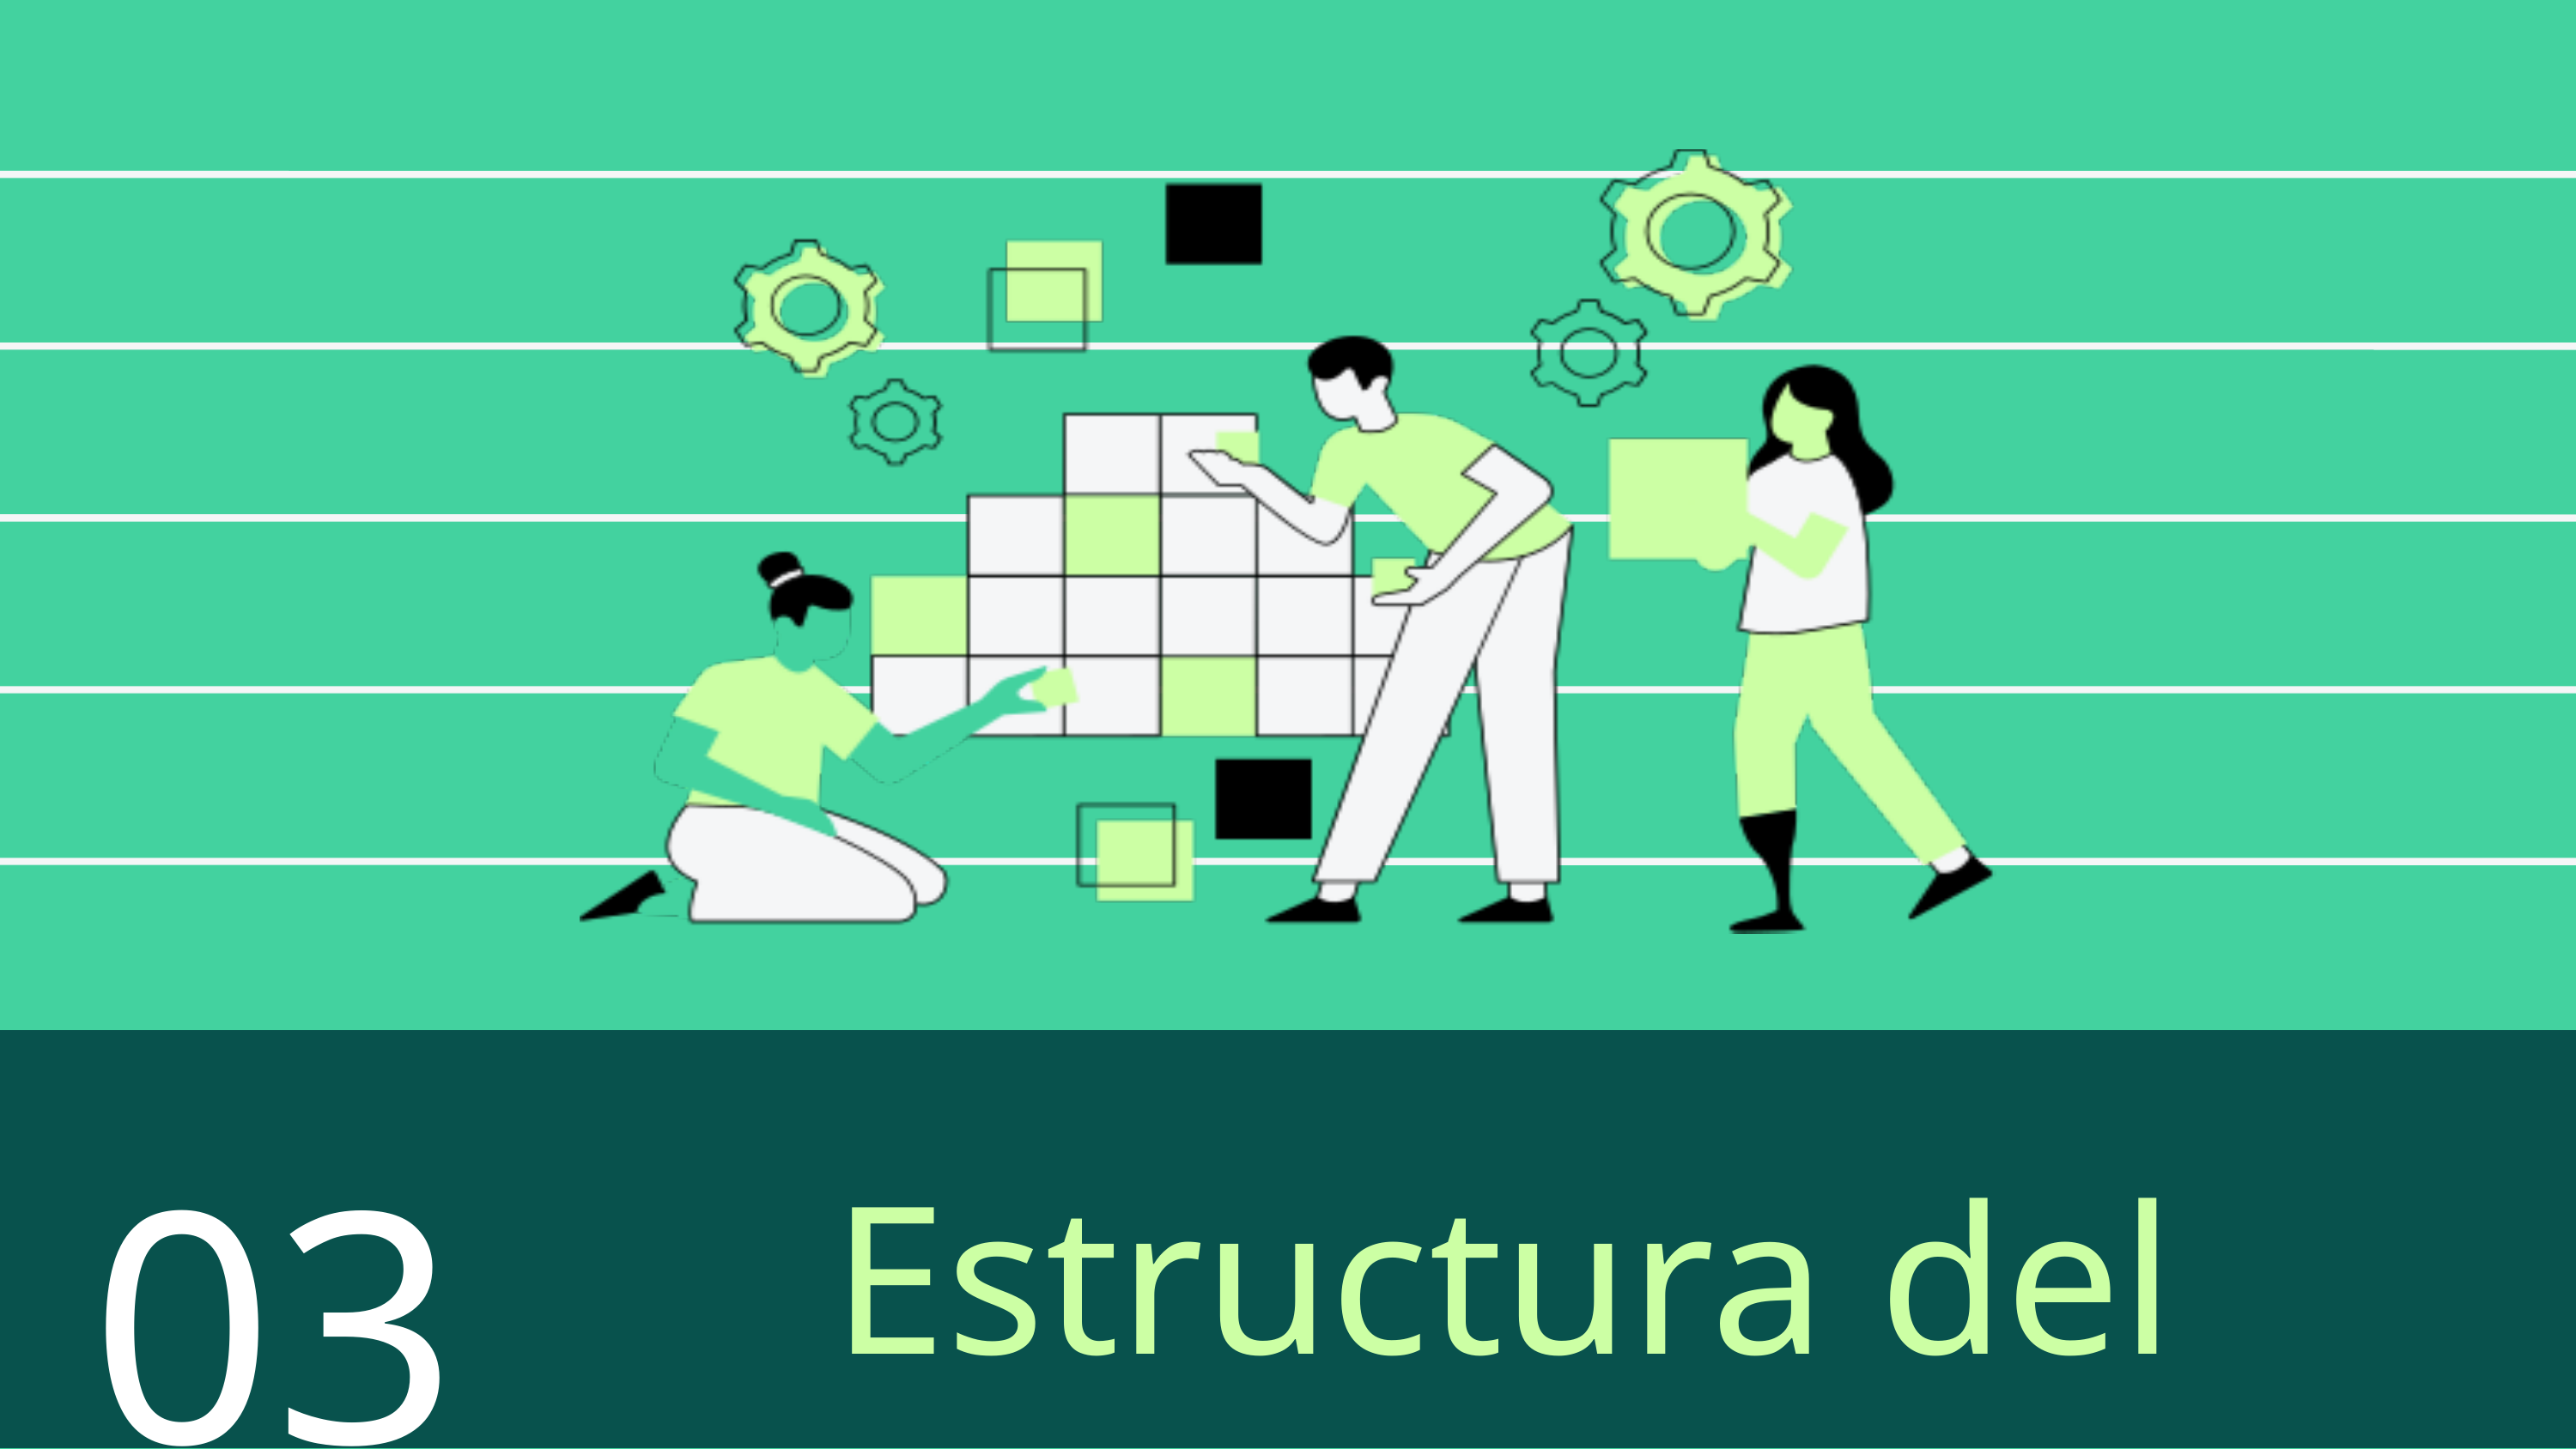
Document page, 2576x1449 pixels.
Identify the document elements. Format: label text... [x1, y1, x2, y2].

text_box 03 [46, 1034, 502, 1449]
text_box [580, 149, 1996, 934]
text_box Estructura del Proyecto [538, 1092, 2470, 1449]
text_box [0, 1030, 2576, 1448]
